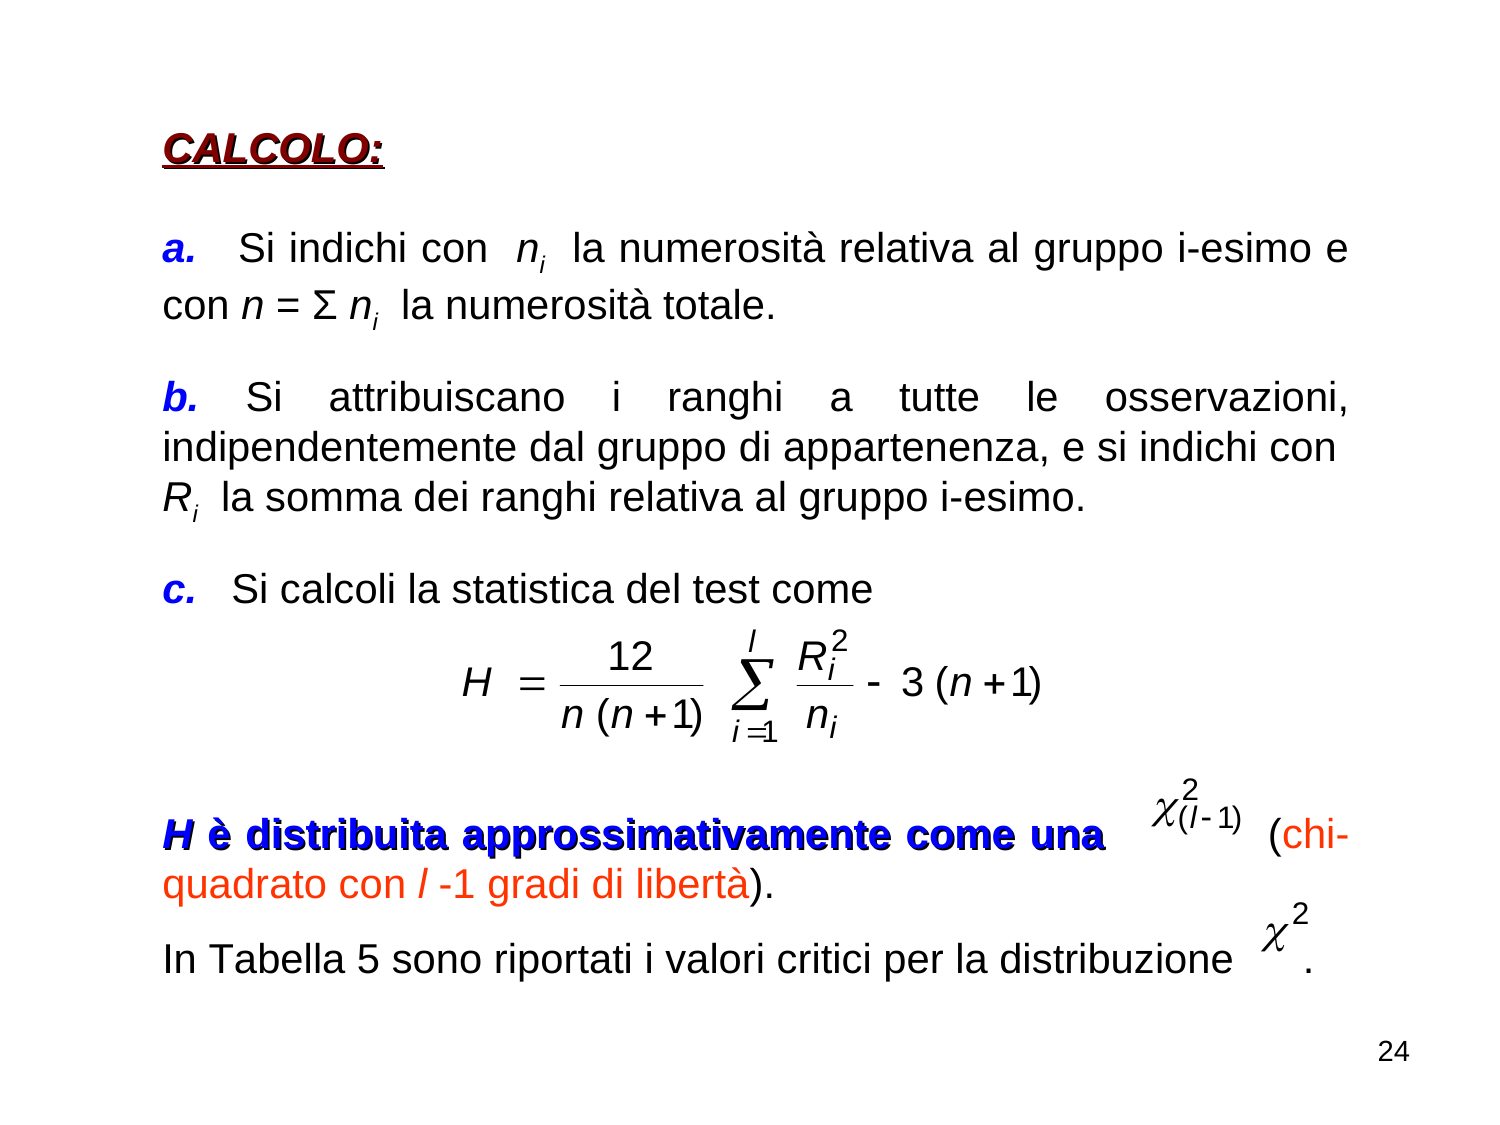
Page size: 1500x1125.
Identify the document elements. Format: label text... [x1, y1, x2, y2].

chart [1257, 895, 1313, 959]
chart [459, 621, 1046, 749]
text_box CALCOLO: a. Si indichi con ni la numerosità relativa al gruppo i-esimo e con n = Σ ni la numerosità totale. b. Si attribuiscano i ranghi a tutte le osservazioni, indipendentemente dal gruppo di appartenenza, e si indichi con Ri la somma dei ranghi relativa al gruppo i-esimo. c. Si calcoli la statistica del test come H è distribuita approssimativamente come una (chi-quadrato con l -1 gradi di libertà). In Tabella 5 sono riportati i valori critici per la distribuzione . [147, 113, 1365, 990]
chart [1147, 771, 1247, 842]
text_box <numero> [1074, 1024, 1426, 1103]
